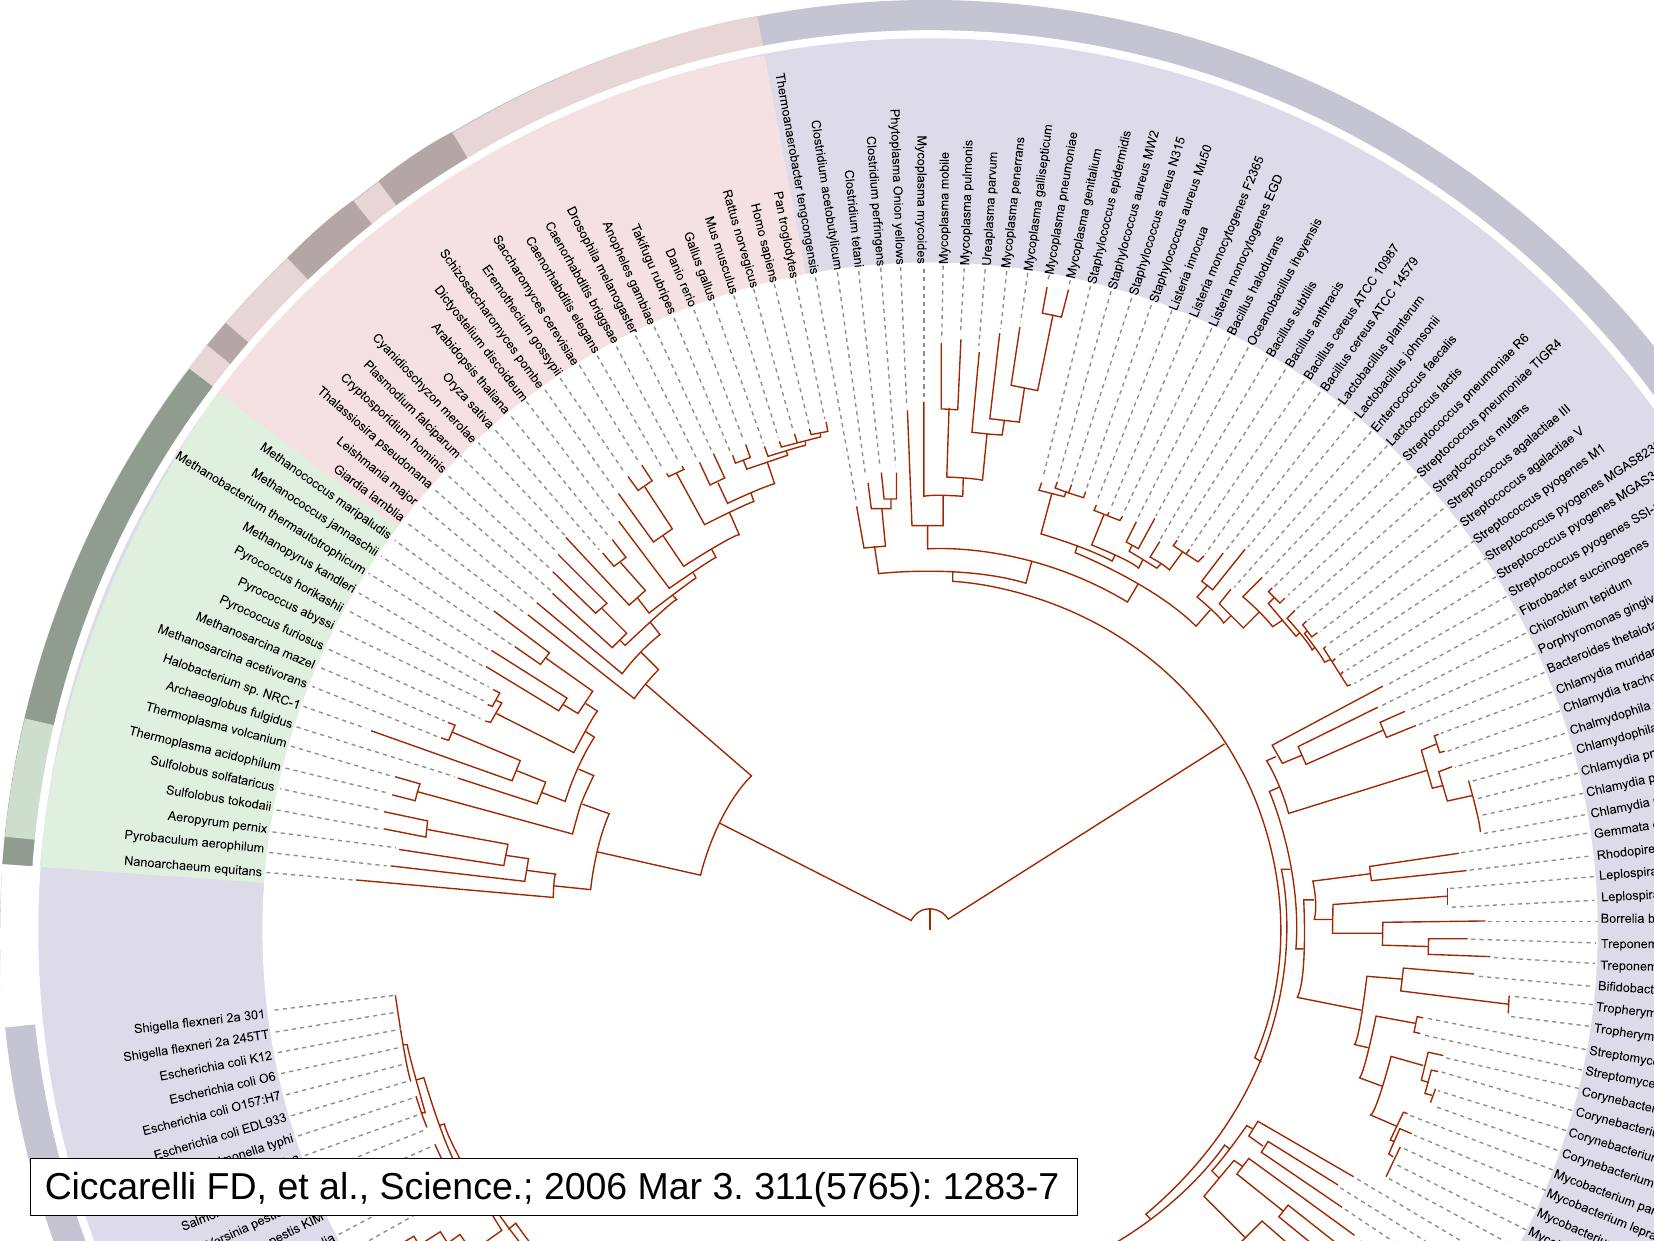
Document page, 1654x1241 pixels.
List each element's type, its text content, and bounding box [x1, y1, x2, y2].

picture [0, 0, 1654, 1241]
text_box Ciccarelli FD, et al., Science.; 2006 Mar 3. 311(5765): 1283-7 [30, 1158, 1078, 1216]
